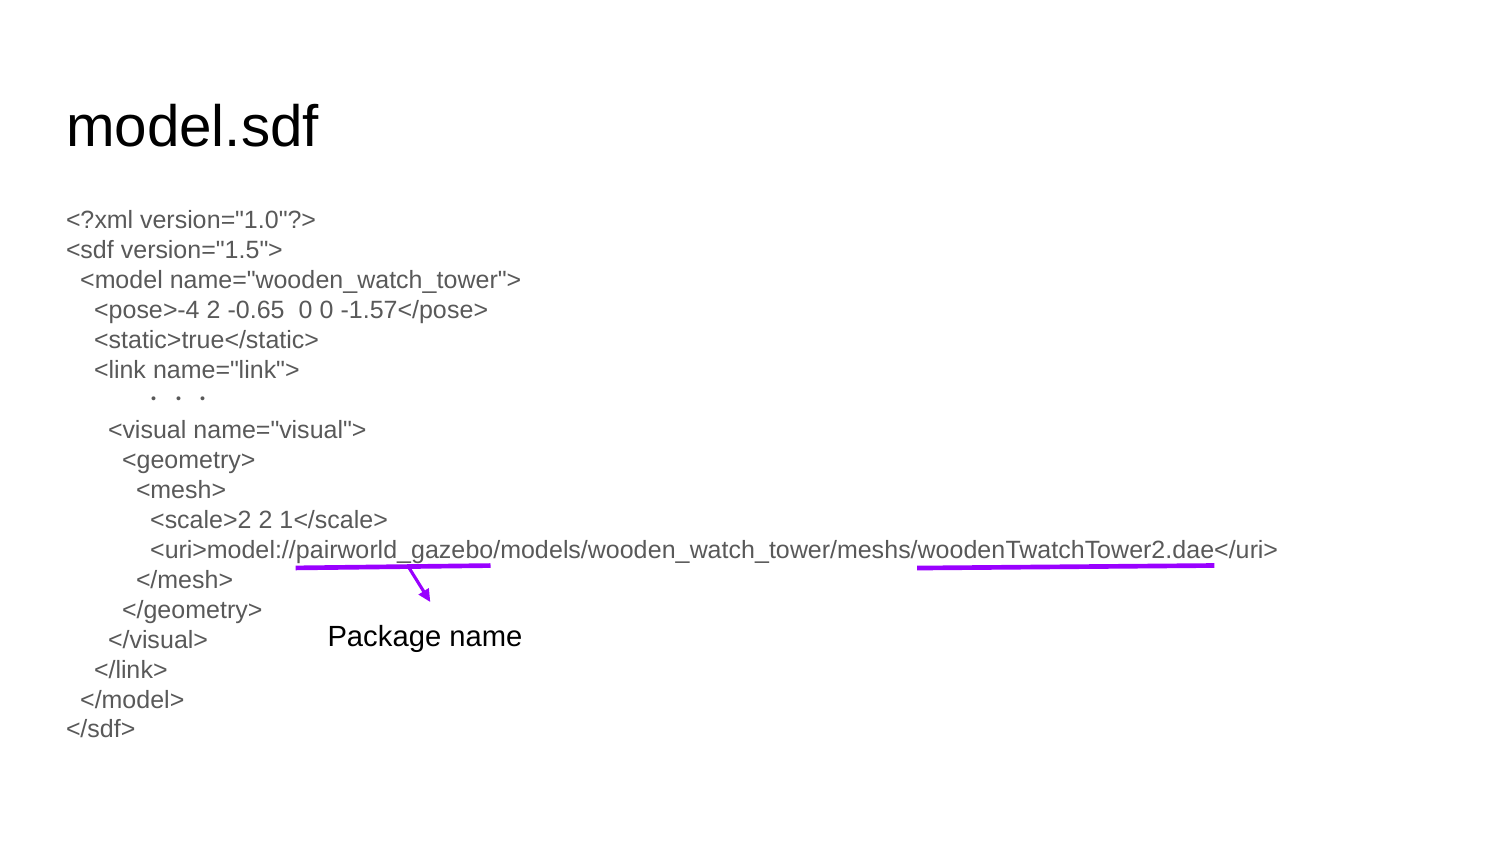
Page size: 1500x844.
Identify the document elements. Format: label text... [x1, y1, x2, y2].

title model.sdf [51, 72, 1449, 167]
list <?xml version="1.0"?> <sdf version="1.5"> <model name="wooden_watch_tower"> <pose>-4 2 -0.65 0 0 -1.57</pose> <static>true</static> <link name="link"> ．．． <visual name="visual"> <geometry> <mesh> <scale>2 2 1</scale> <uri>model://pairworld_gazebo/models/wooden_watch_tower/meshs/woodenTwatchTower2.dae</uri> </mesh> </geometry> </visual> </link> </model> </sdf> [51, 189, 1449, 750]
text_box Package name [312, 601, 548, 656]
